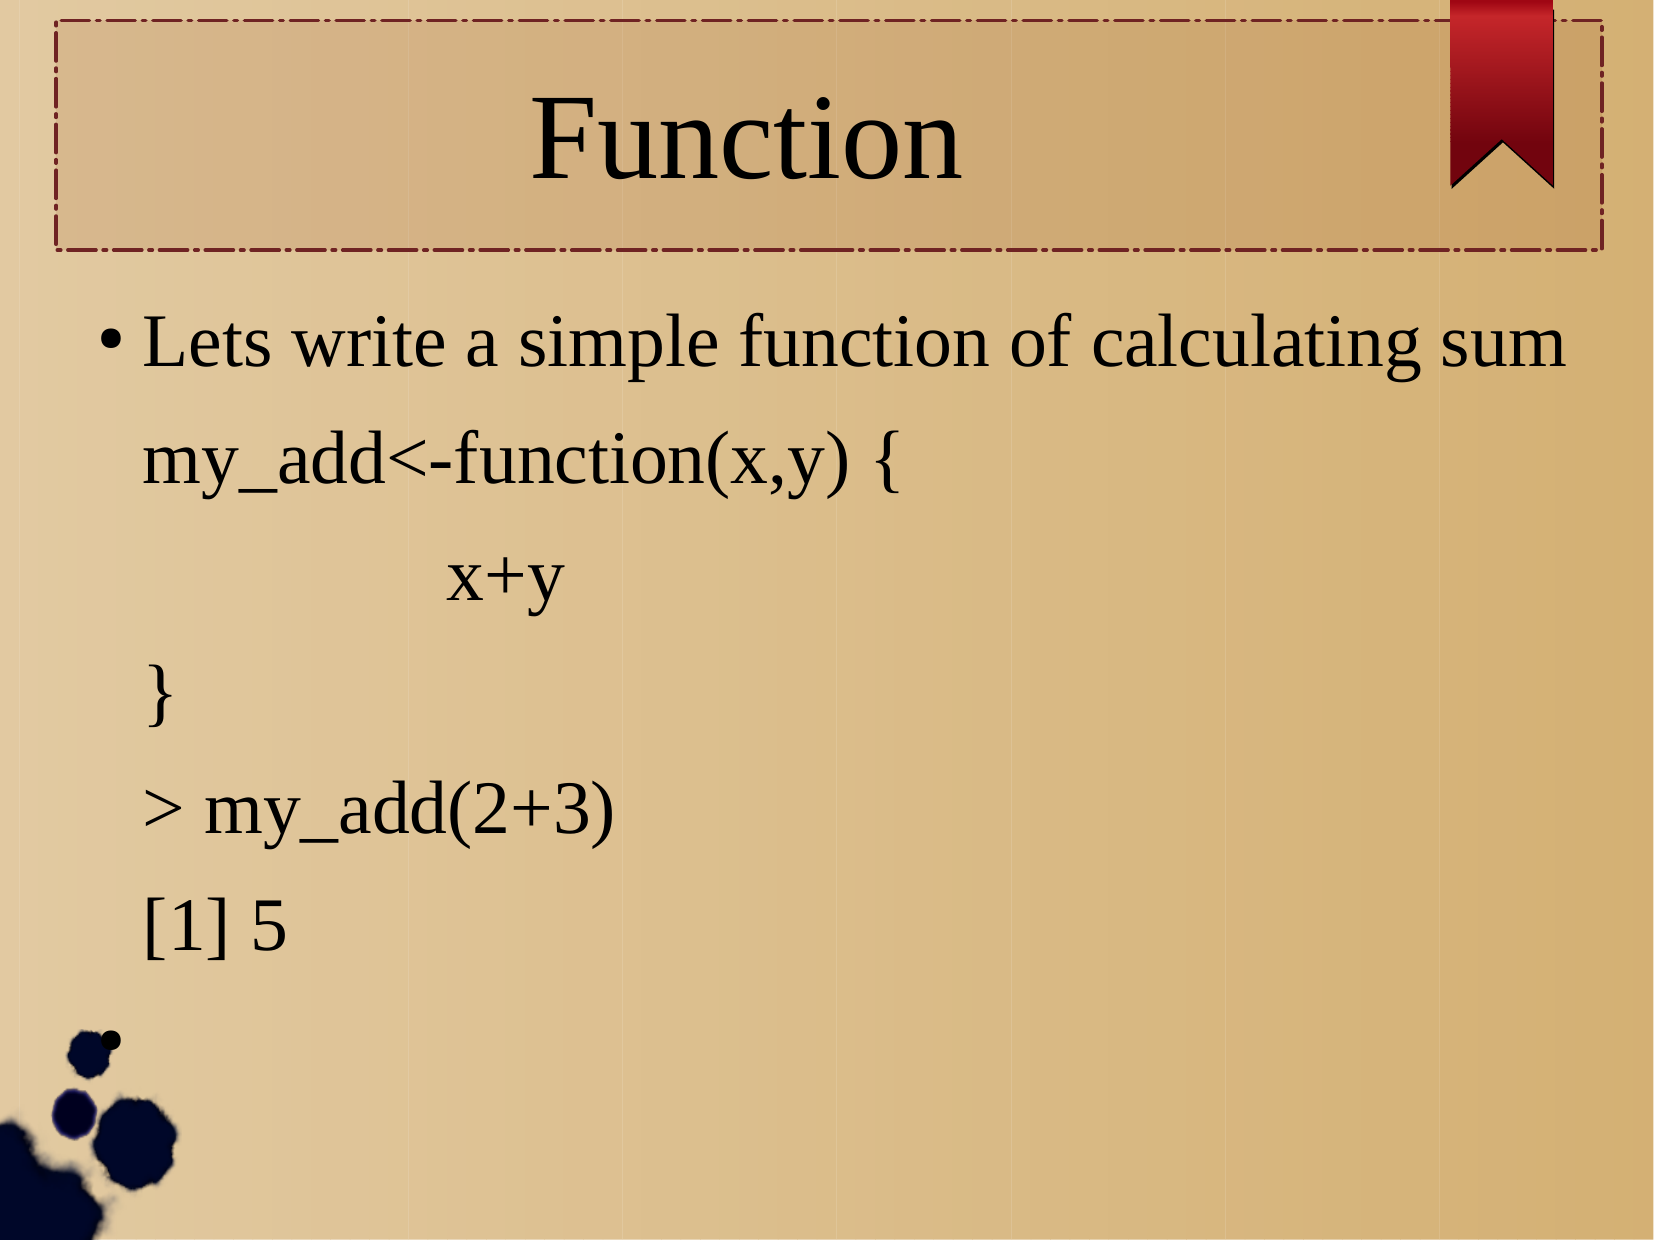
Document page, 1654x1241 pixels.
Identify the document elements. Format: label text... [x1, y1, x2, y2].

list Lets write a simple function of calculating sum my_add<-function(x,y) { x+y } > my_add(2+3) [1] 5 [82, 299, 1571, 1019]
title Function [82, 47, 1412, 229]
